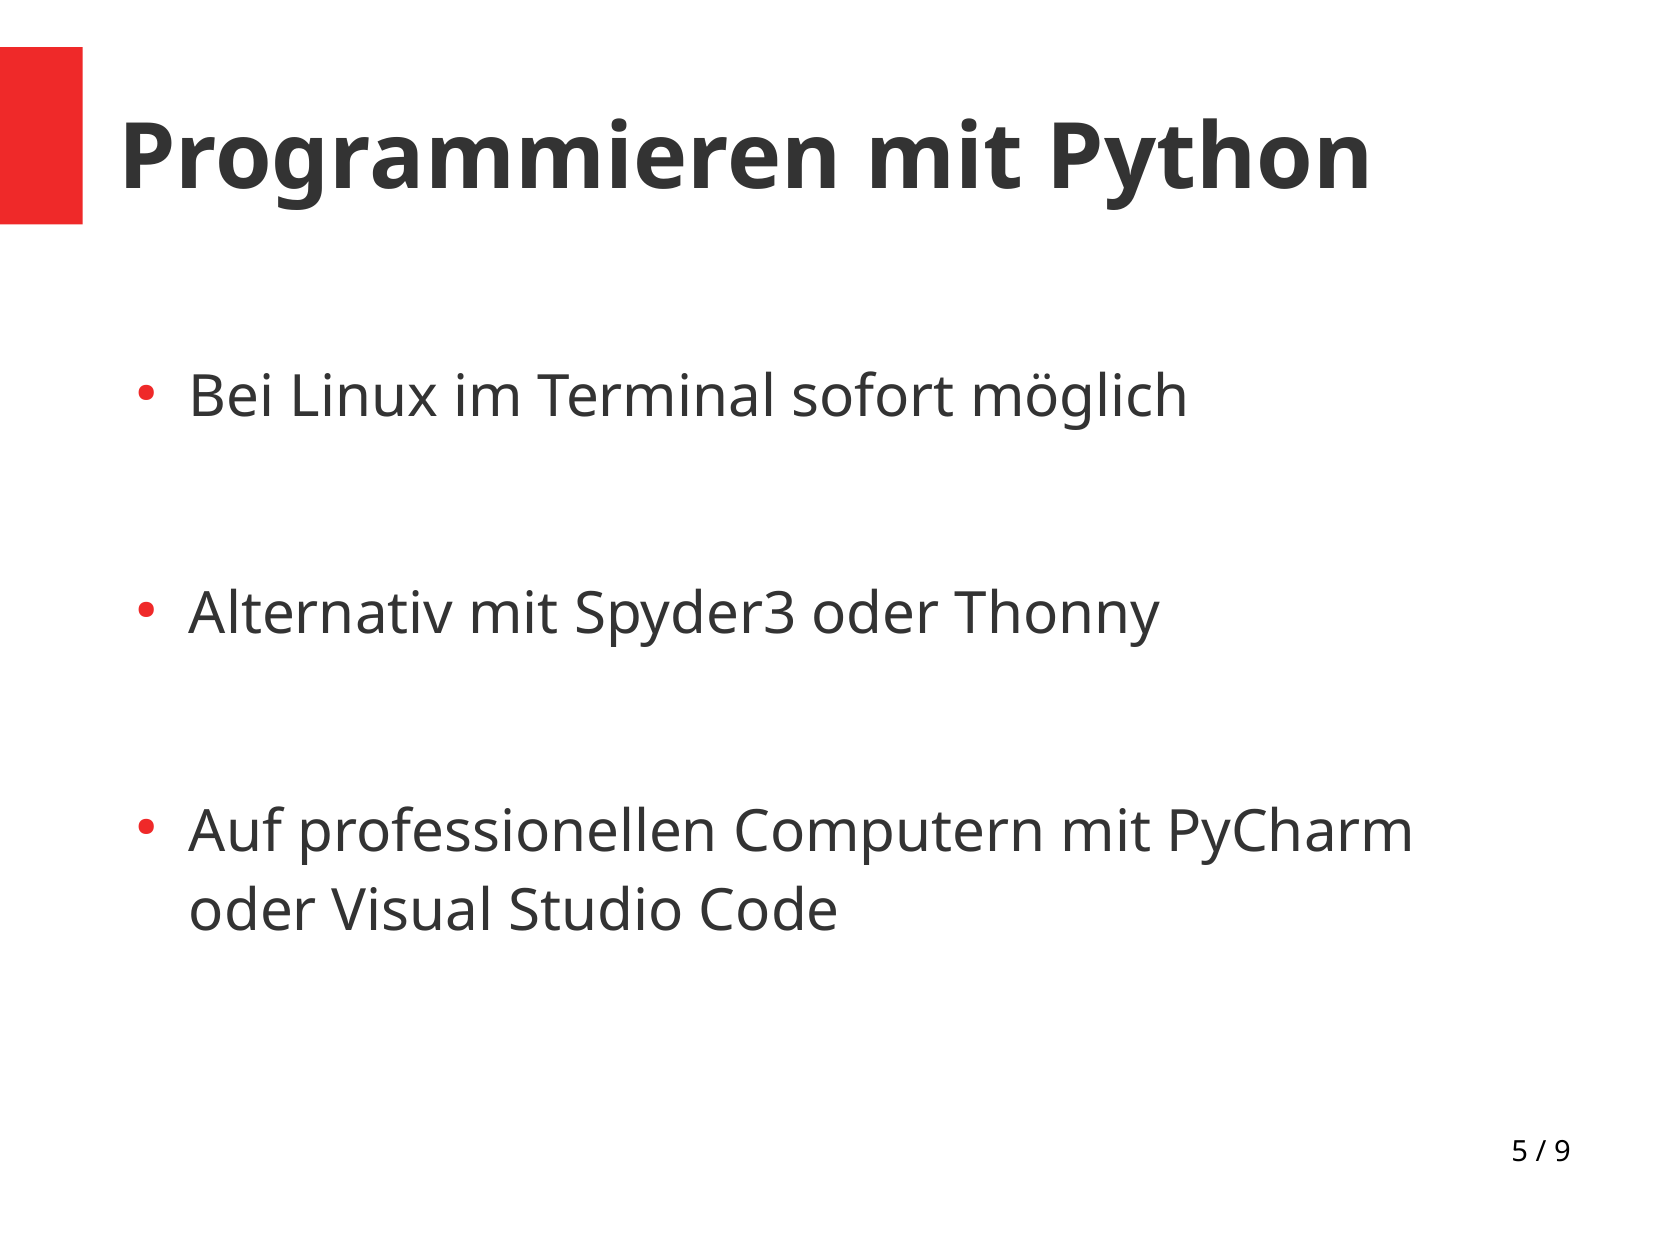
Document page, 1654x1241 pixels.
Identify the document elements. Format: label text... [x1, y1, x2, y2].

title Programmieren mit Python [118, 49, 1571, 257]
list Bei Linux im Terminal sofort möglich Alternativ mit Spyder3 oder Thonny Auf professionellen Computern mit PyCharm oder Visual Studio Code [118, 354, 1536, 1074]
